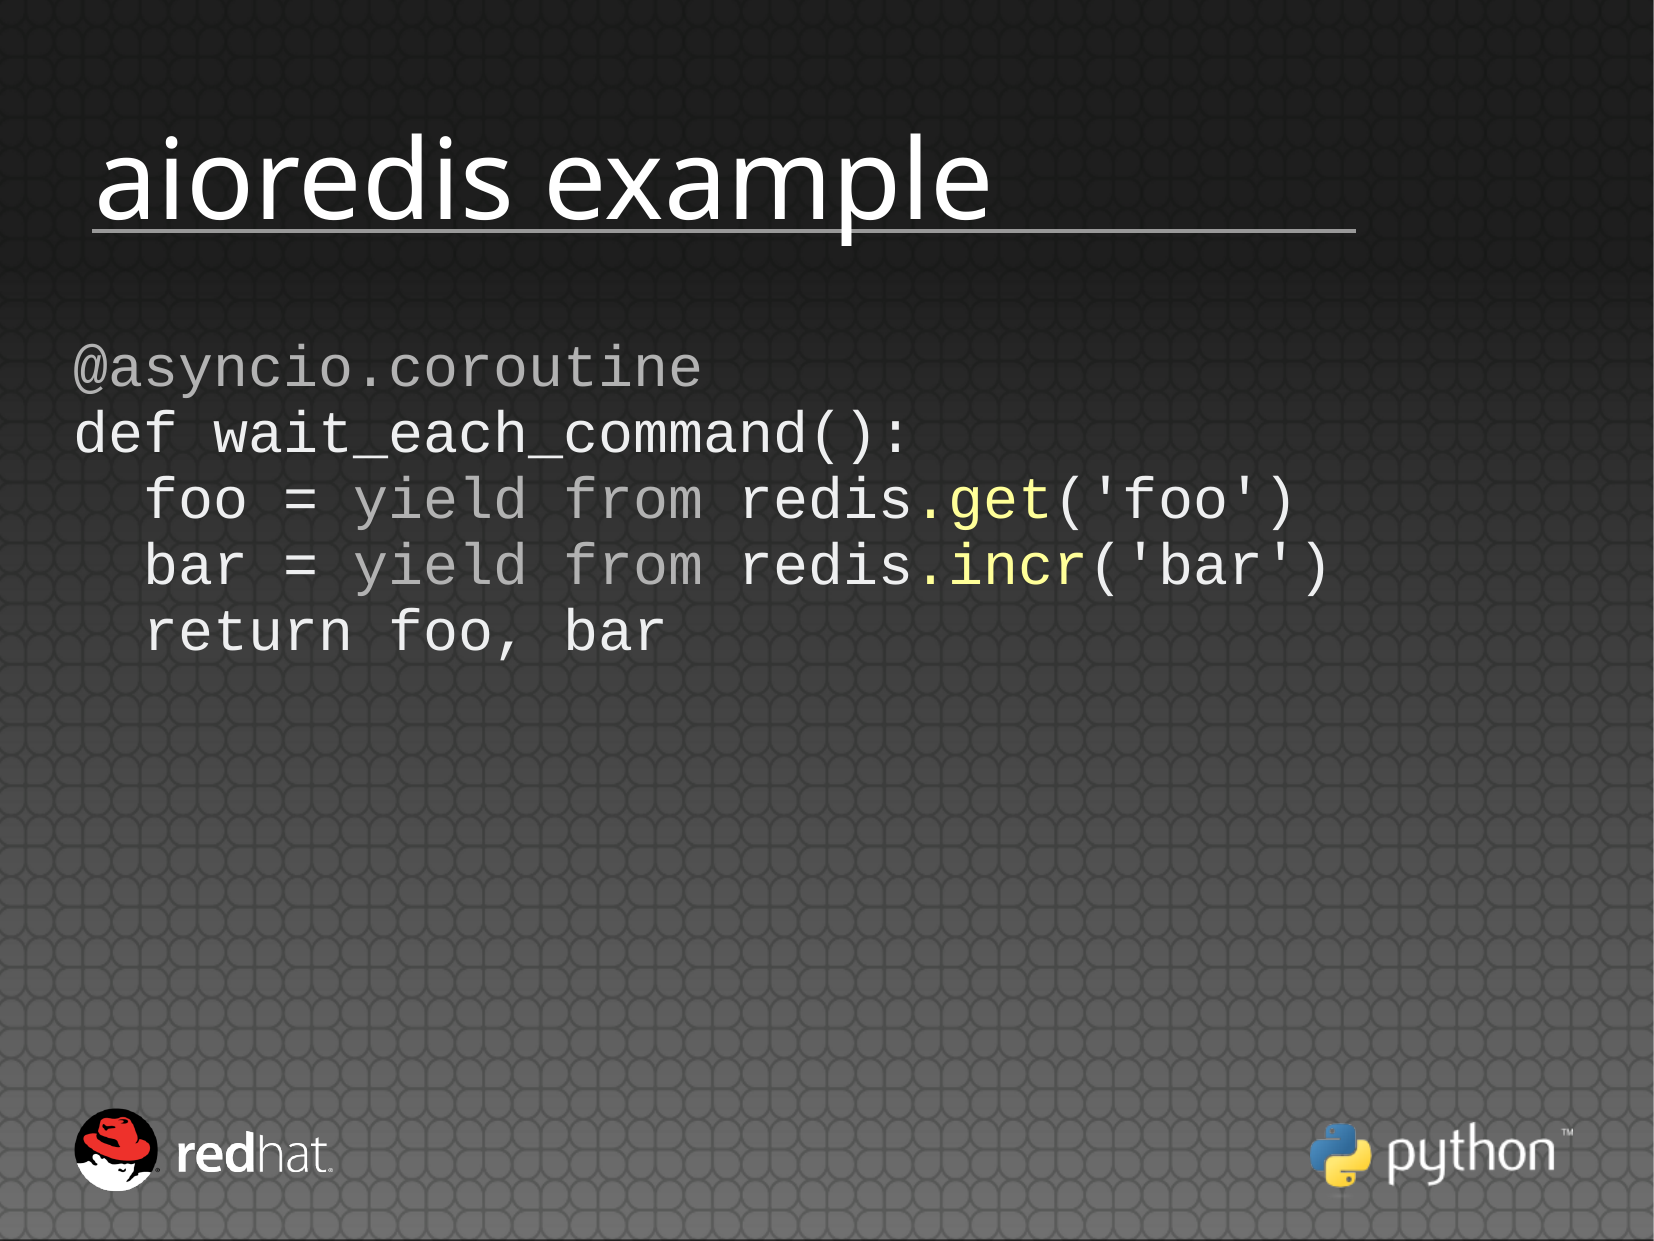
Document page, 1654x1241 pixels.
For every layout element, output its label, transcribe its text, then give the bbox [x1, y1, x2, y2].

title aioredis example [94, 100, 1426, 251]
picture [0, 0, 1654, 1241]
list @asyncio.coroutine def wait_each_command(): foo = yield from redis.get('foo') bar = yield from redis.incr('bar') return foo, bar [73, 338, 1654, 927]
